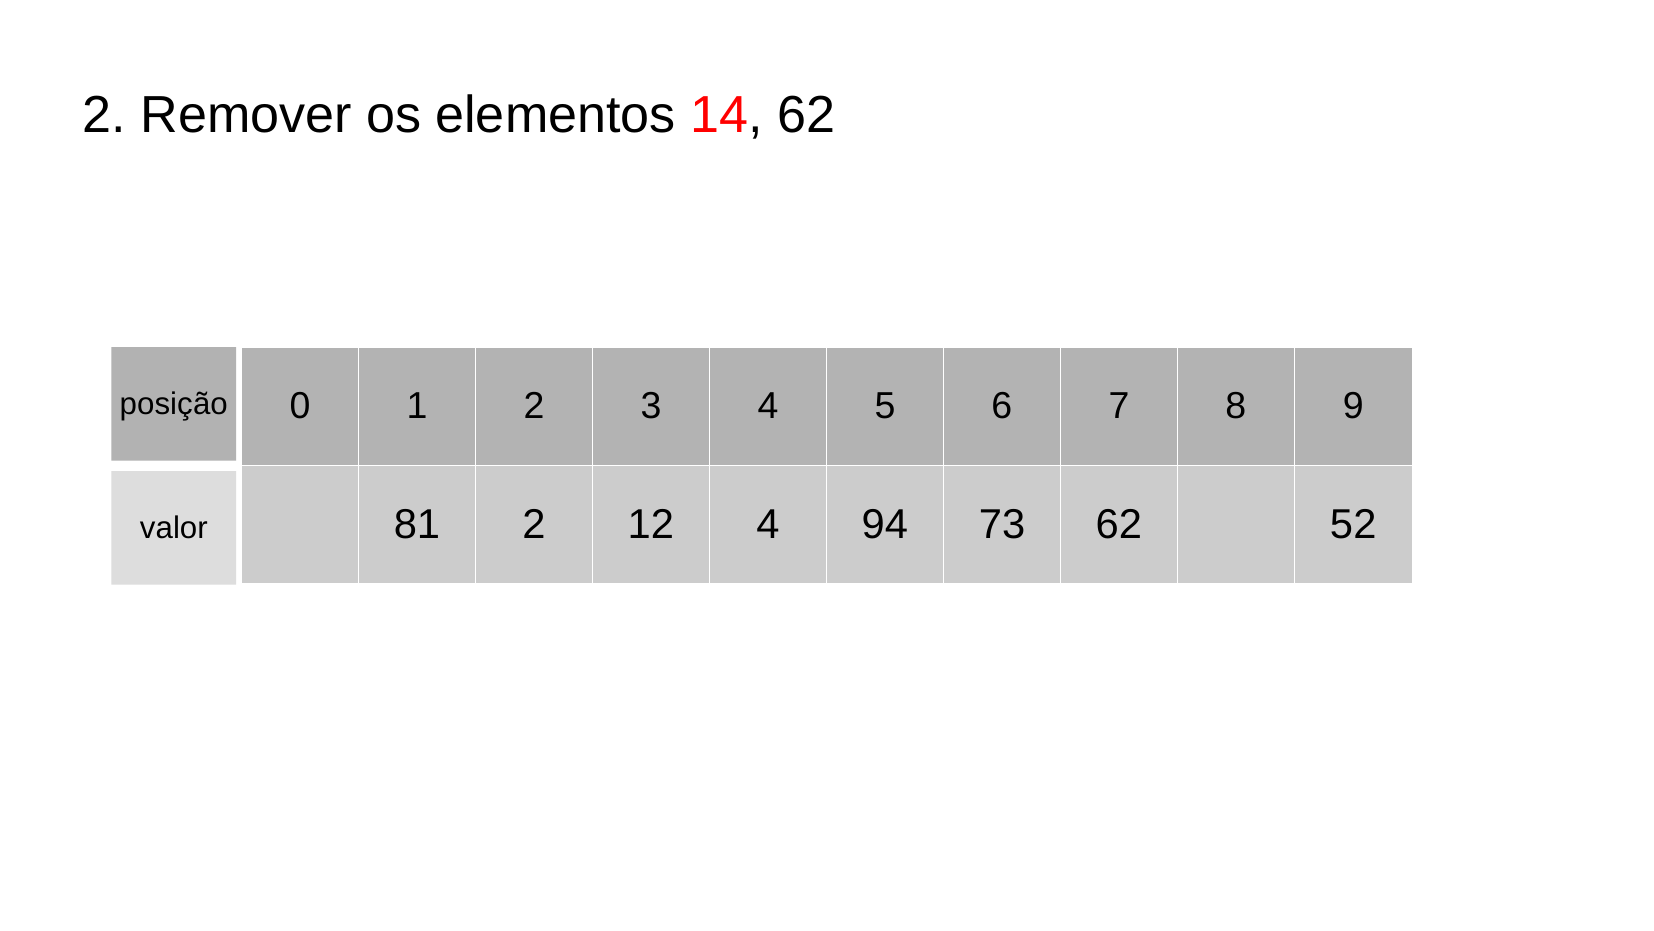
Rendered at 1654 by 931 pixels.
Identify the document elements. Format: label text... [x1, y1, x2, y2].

table_cell [242, 466, 358, 583]
table_header 6 [944, 348, 1060, 465]
table_header 7 [1061, 348, 1177, 465]
table_cell 2 [476, 466, 592, 583]
table_cell 81 [359, 466, 475, 583]
text_box valor [111, 471, 237, 585]
table_header 3 [593, 348, 709, 465]
text_box posição [111, 347, 237, 461]
table_header 2 [476, 348, 592, 465]
table_header 1 [359, 348, 475, 465]
table_cell 52 [1295, 466, 1412, 583]
table_cell 62 [1061, 466, 1177, 583]
table_cell [1178, 466, 1294, 583]
table_header 5 [827, 348, 943, 465]
title 2. Remover os elementos 14, 62 [82, 37, 1571, 193]
table_cell 4 [710, 466, 826, 583]
table_header 9 [1295, 348, 1412, 465]
table_header 8 [1178, 348, 1294, 465]
table_cell 73 [944, 466, 1060, 583]
table_header 4 [710, 348, 826, 465]
table_cell 12 [593, 466, 709, 583]
table_header 0 [242, 348, 358, 465]
table_cell 94 [827, 466, 943, 583]
